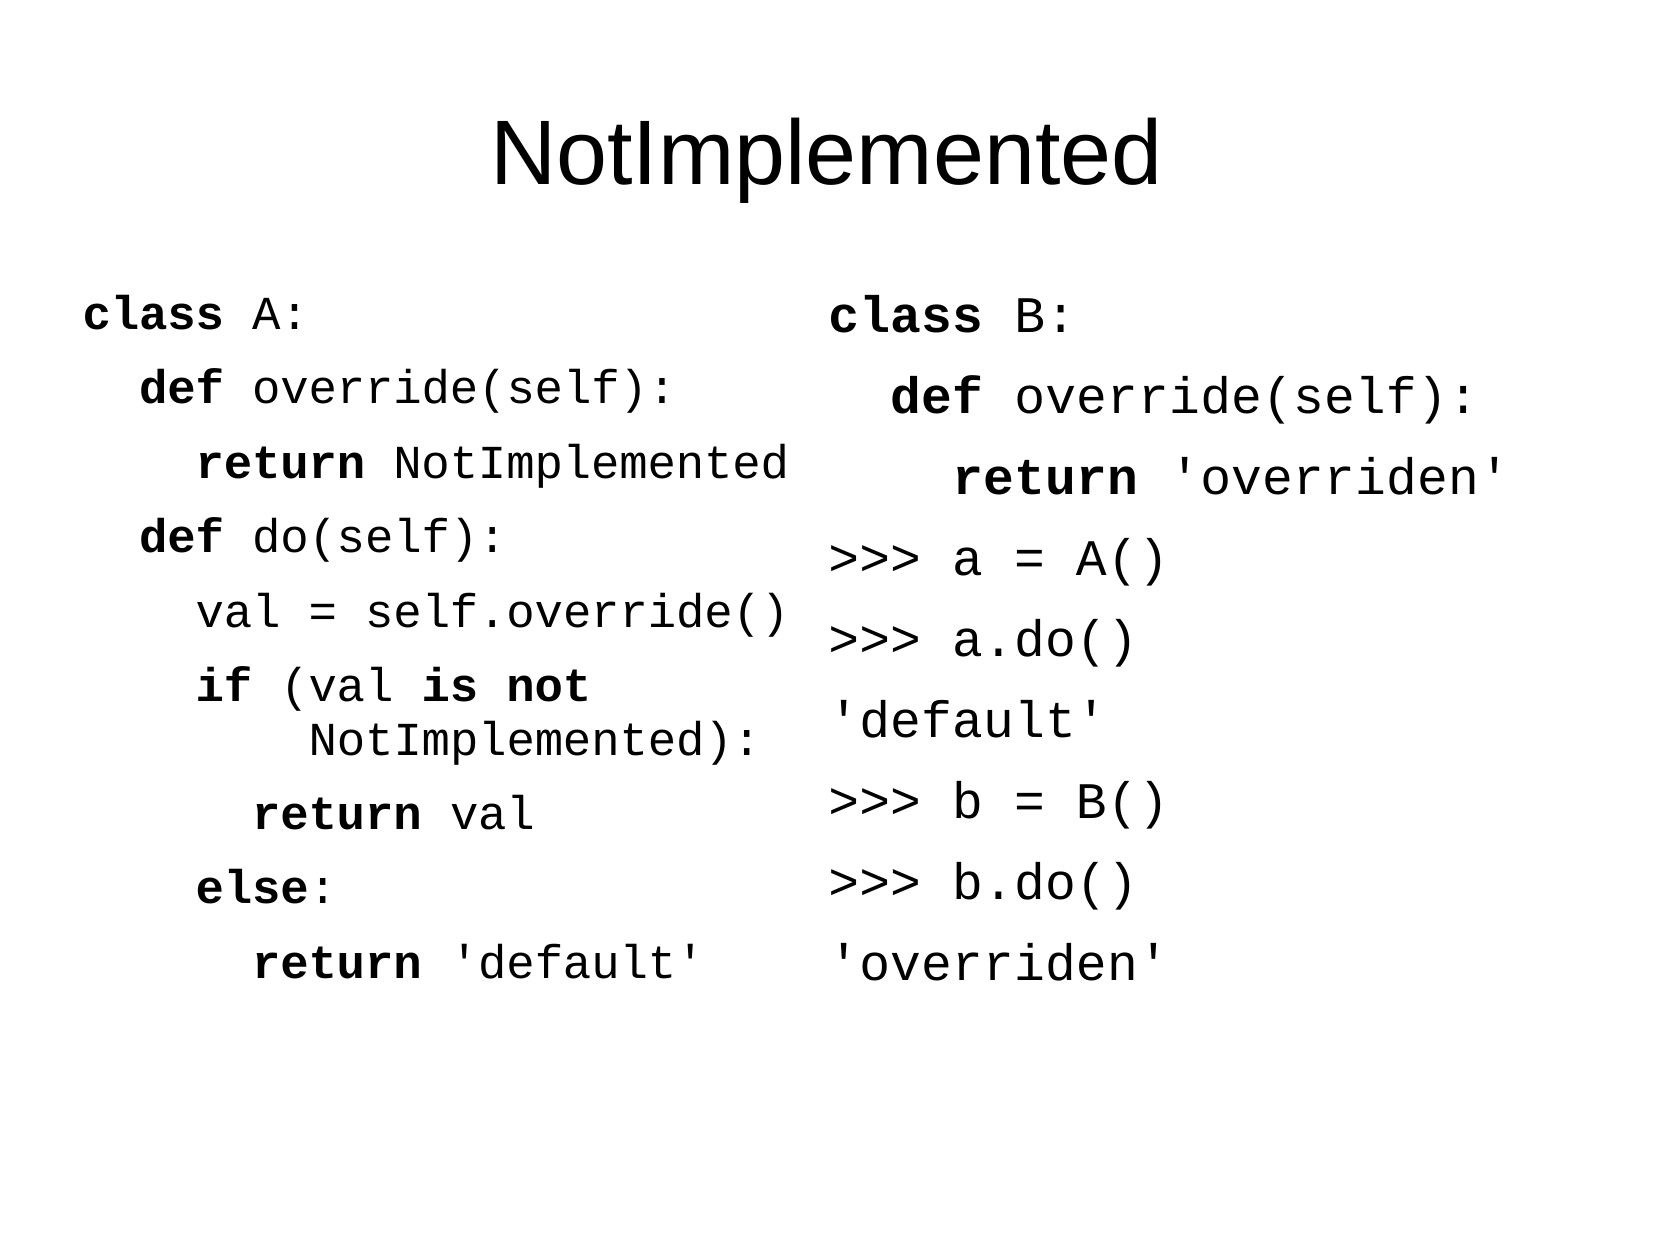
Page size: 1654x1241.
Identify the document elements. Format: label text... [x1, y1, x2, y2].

list class A: def override(self): return NotImplemented def do(self): val = self.override() if (val is not NotImplemented): return val else: return 'default' [82, 290, 793, 1010]
title NotImplemented [82, 49, 1571, 257]
list class B: def override(self): return 'overriden' >>> a = A() >>> a.do() 'default' >>> b = B() >>> b.do() 'overriden' [828, 290, 1539, 1010]
